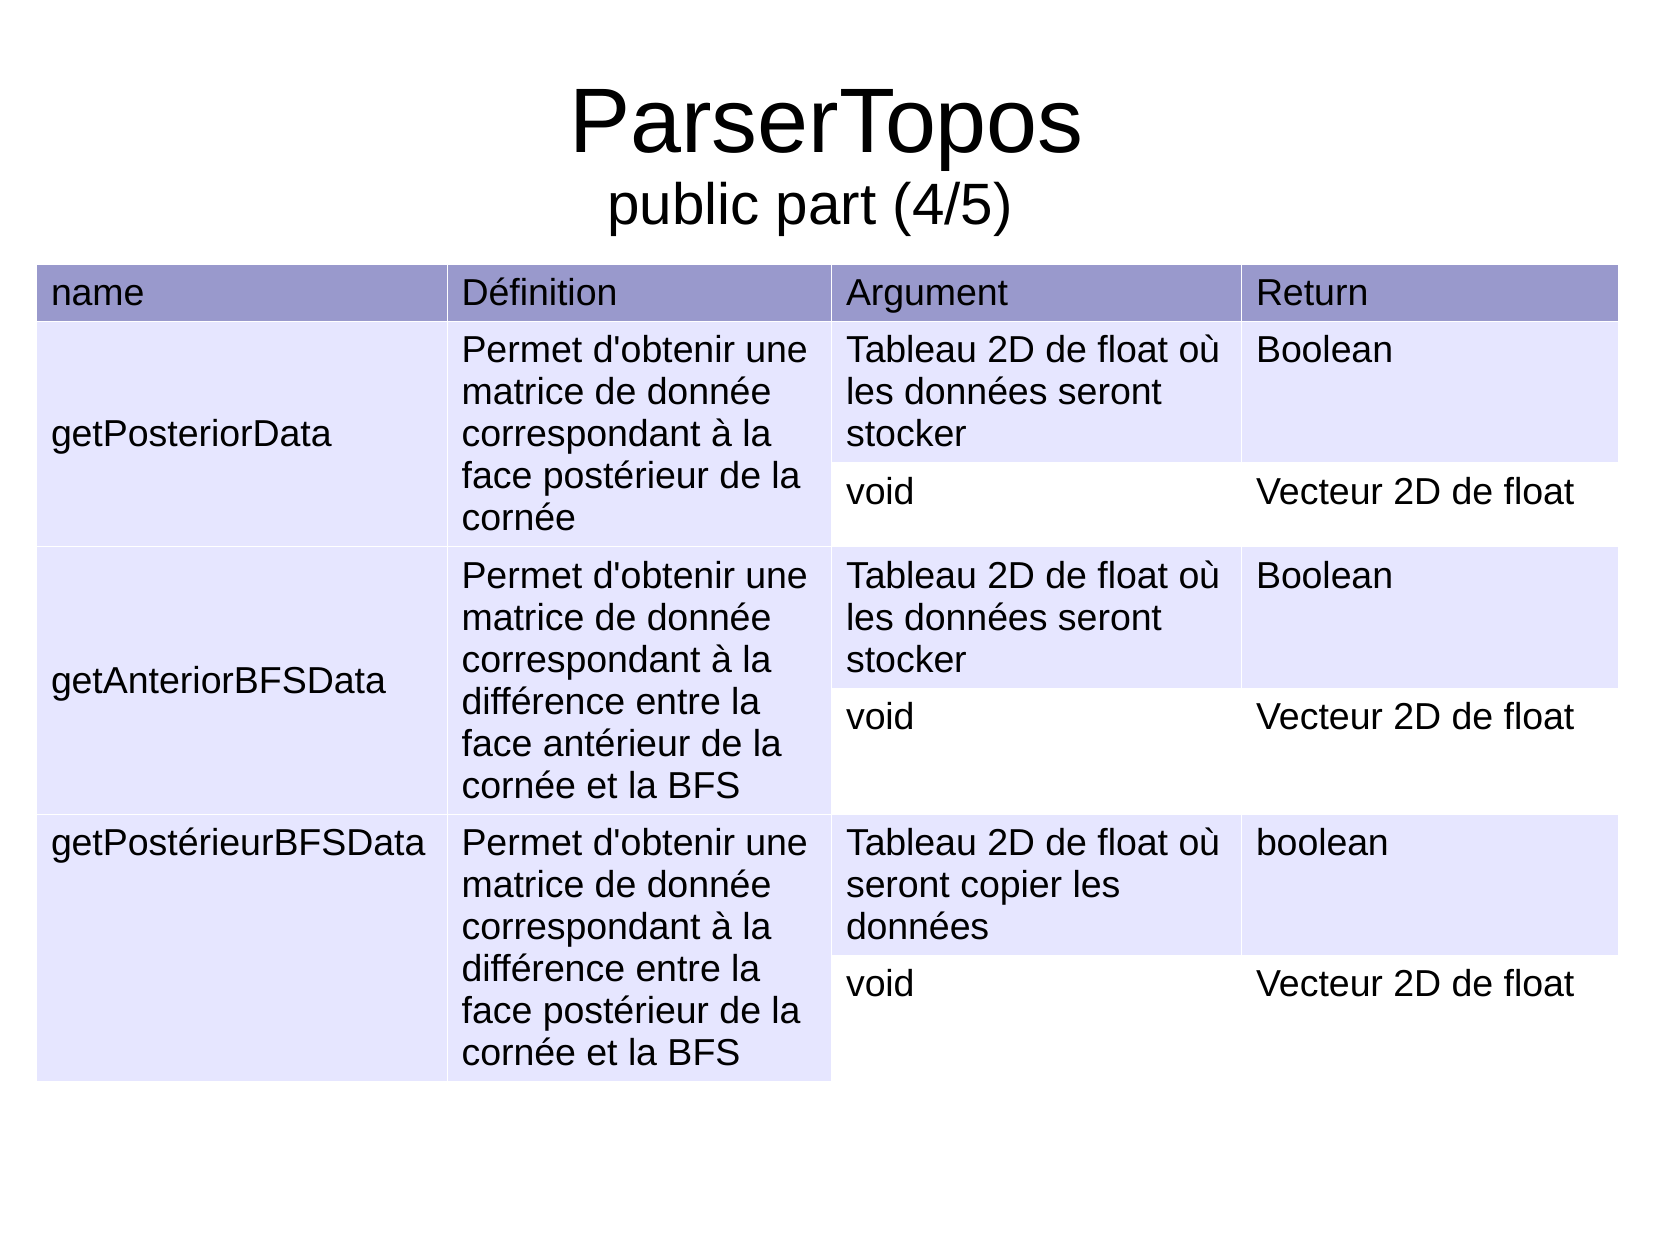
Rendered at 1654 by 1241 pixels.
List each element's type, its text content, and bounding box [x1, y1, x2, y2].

table_cell boolean [1242, 815, 1618, 955]
table_cell void [832, 956, 1241, 1081]
table_header name [37, 265, 447, 321]
table_cell getAnteriorBFSData [37, 547, 447, 814]
table_cell Boolean [1242, 322, 1618, 462]
table_cell Vecteur 2D de float [1242, 463, 1618, 546]
table_header Définition [448, 265, 831, 321]
table_header Argument [832, 265, 1241, 321]
table_cell getPostérieurBFSData [37, 815, 447, 1081]
table_cell Permet d'obtenir une matrice de donnée correspondant à la face postérieur de la cornée [448, 322, 831, 546]
title ParserTopos public part (4/5) [82, 49, 1571, 257]
table_cell getPosteriorData [37, 322, 447, 546]
table_cell Boolean [1242, 547, 1618, 688]
table_cell void [832, 689, 1241, 814]
table_cell Tableau 2D de float où les données seront stocker [832, 322, 1241, 462]
table_cell Permet d'obtenir une matrice de donnée correspondant à la différence entre la face antérieur de la cornée et la BFS [448, 547, 831, 814]
table_cell Permet d'obtenir une matrice de donnée correspondant à la différence entre la face postérieur de la cornée et la BFS [448, 815, 831, 1081]
table_cell void [832, 463, 1241, 546]
table_header Return [1242, 265, 1618, 321]
table_cell Vecteur 2D de float [1242, 956, 1618, 1081]
table_cell Tableau 2D de float où les données seront stocker [832, 547, 1241, 688]
table_cell Vecteur 2D de float [1242, 689, 1618, 814]
table_cell Tableau 2D de float où seront copier les données [832, 815, 1241, 955]
